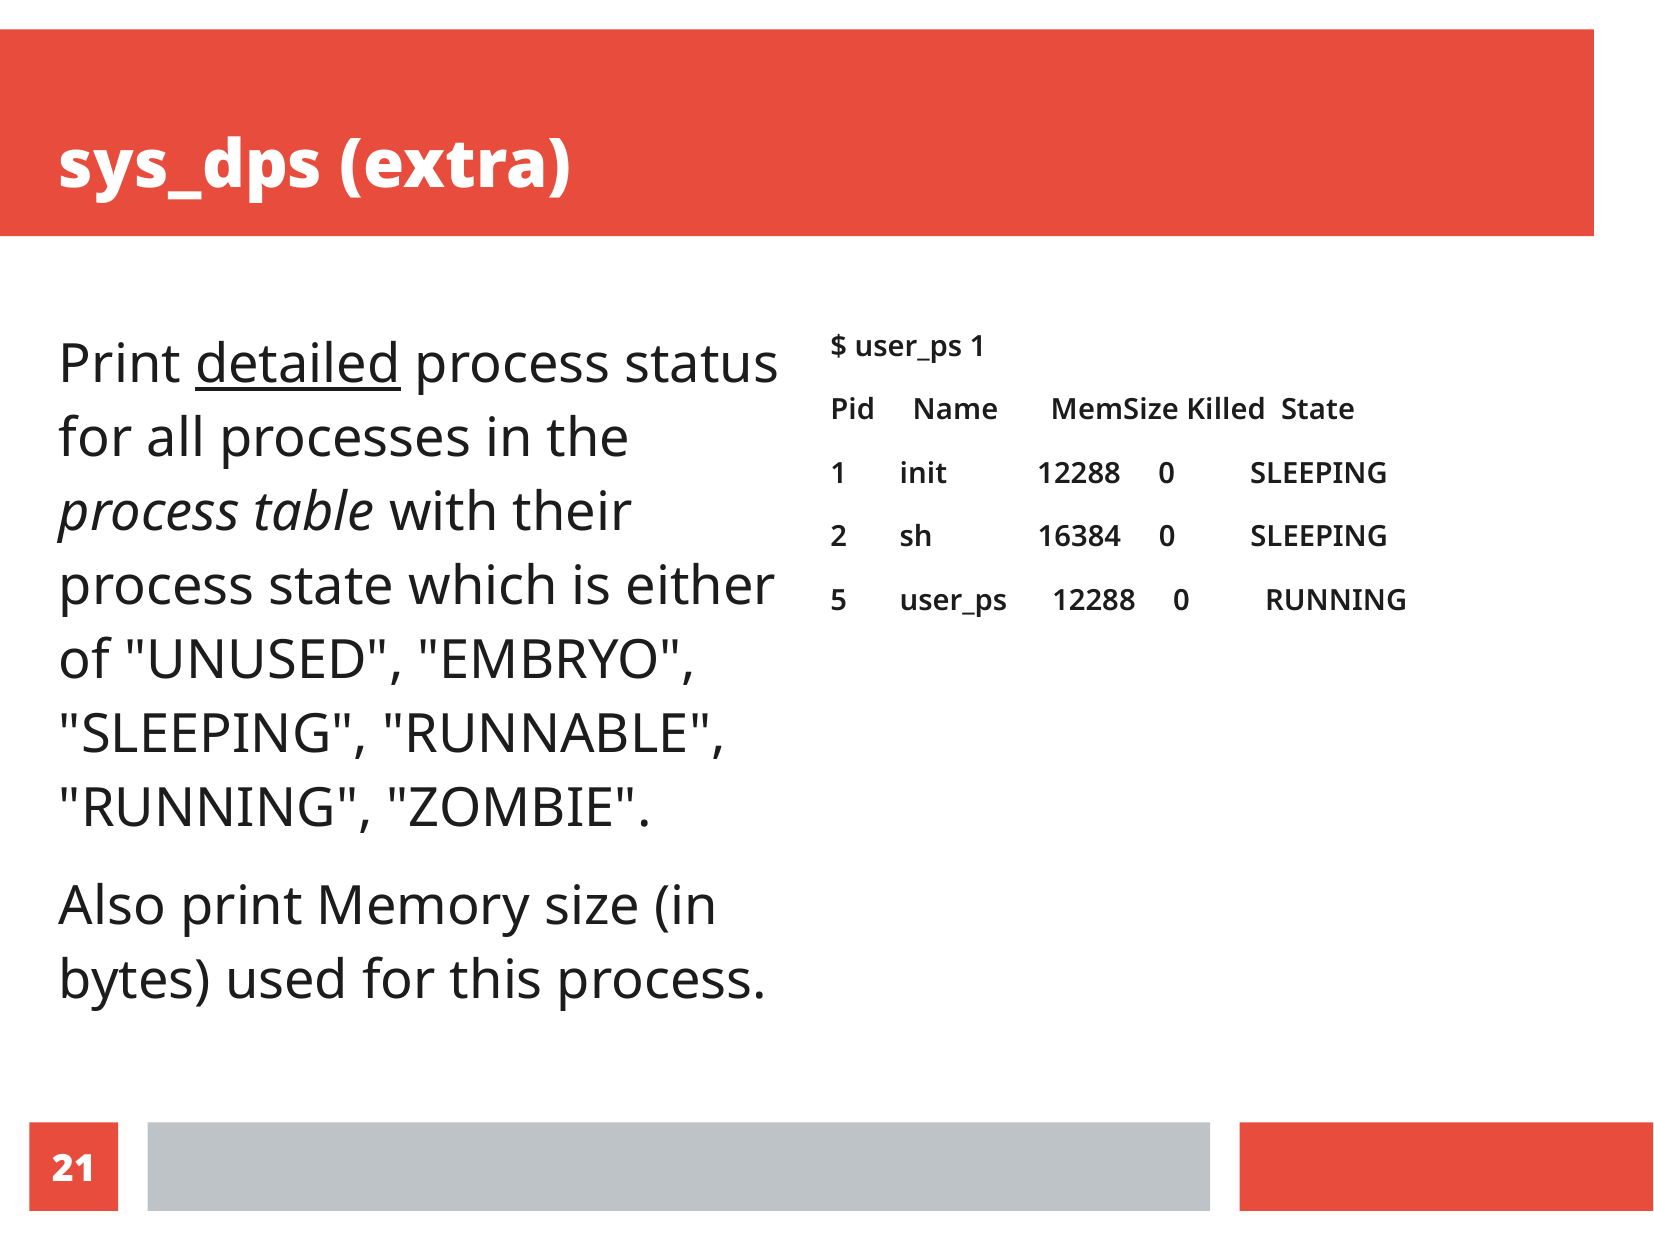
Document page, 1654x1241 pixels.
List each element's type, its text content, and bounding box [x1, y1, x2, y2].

list Print detailed process status for all processes in the process table with their process state which is either of "UNUSED", "EMBRYO", "SLEEPING", "RUNNABLE", "RUNNING", "ZOMBIE". Also print Memory size (in bytes) used for this process. [58, 324, 794, 1093]
list $ user_ps 1 Pid Name MemSize Killed State 1 init 12288 0 SLEEPING 2 sh 16384 0 SLEEPING 5 user_ps 12288 0 RUNNING [830, 324, 1566, 1093]
title sys_dps (extra) [58, 59, 1594, 207]
